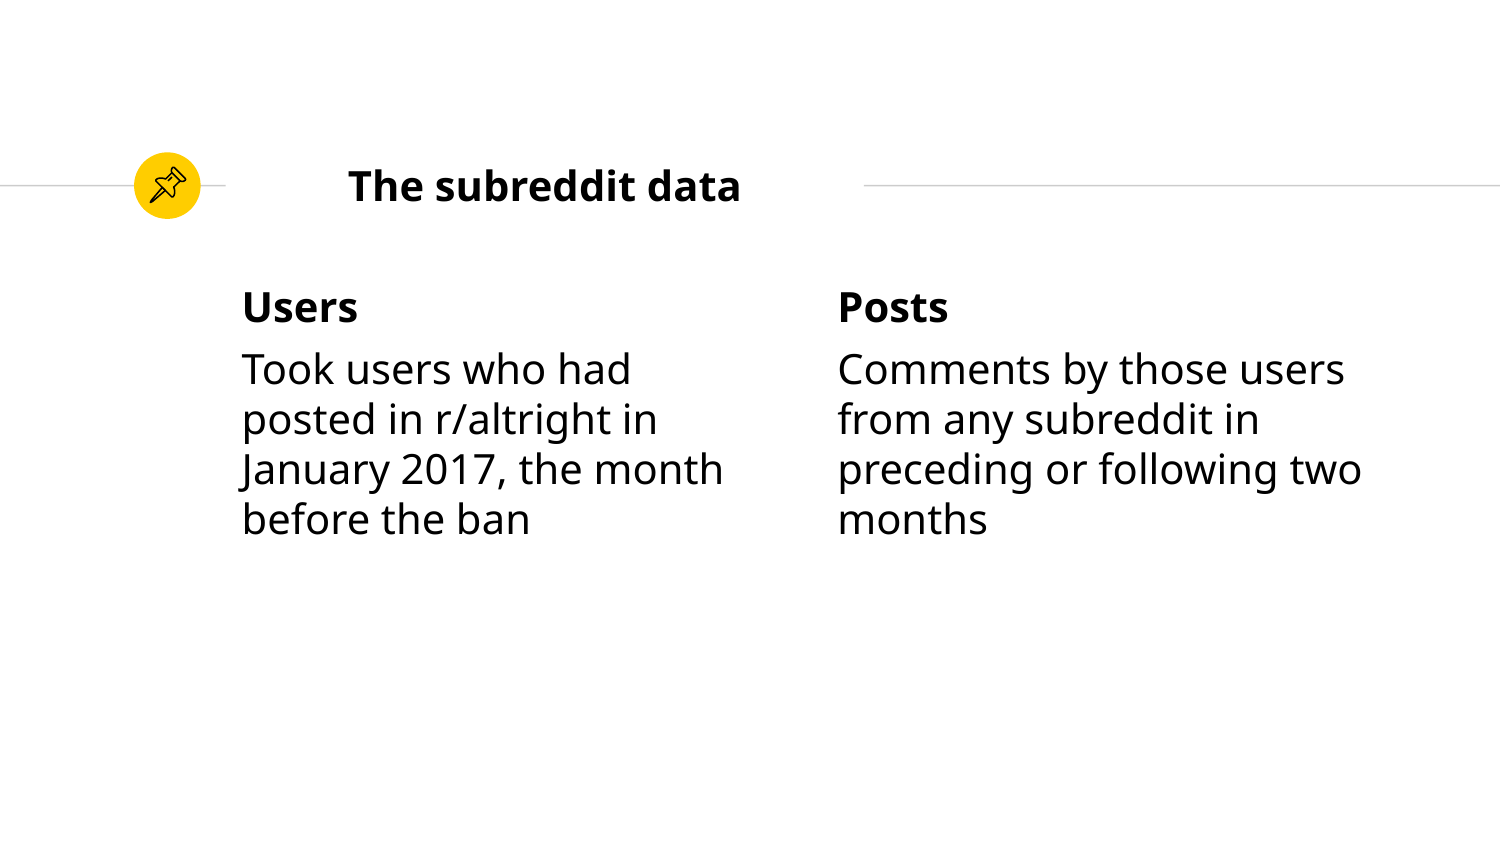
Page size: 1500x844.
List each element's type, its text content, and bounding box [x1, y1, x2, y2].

list Posts Comments by those users from any subreddit in preceding or following two months [822, 265, 1385, 796]
list Users Took users who had posted in r/altright in January 2017, the month before the ban [226, 265, 789, 796]
title The subreddit data [333, 149, 970, 221]
